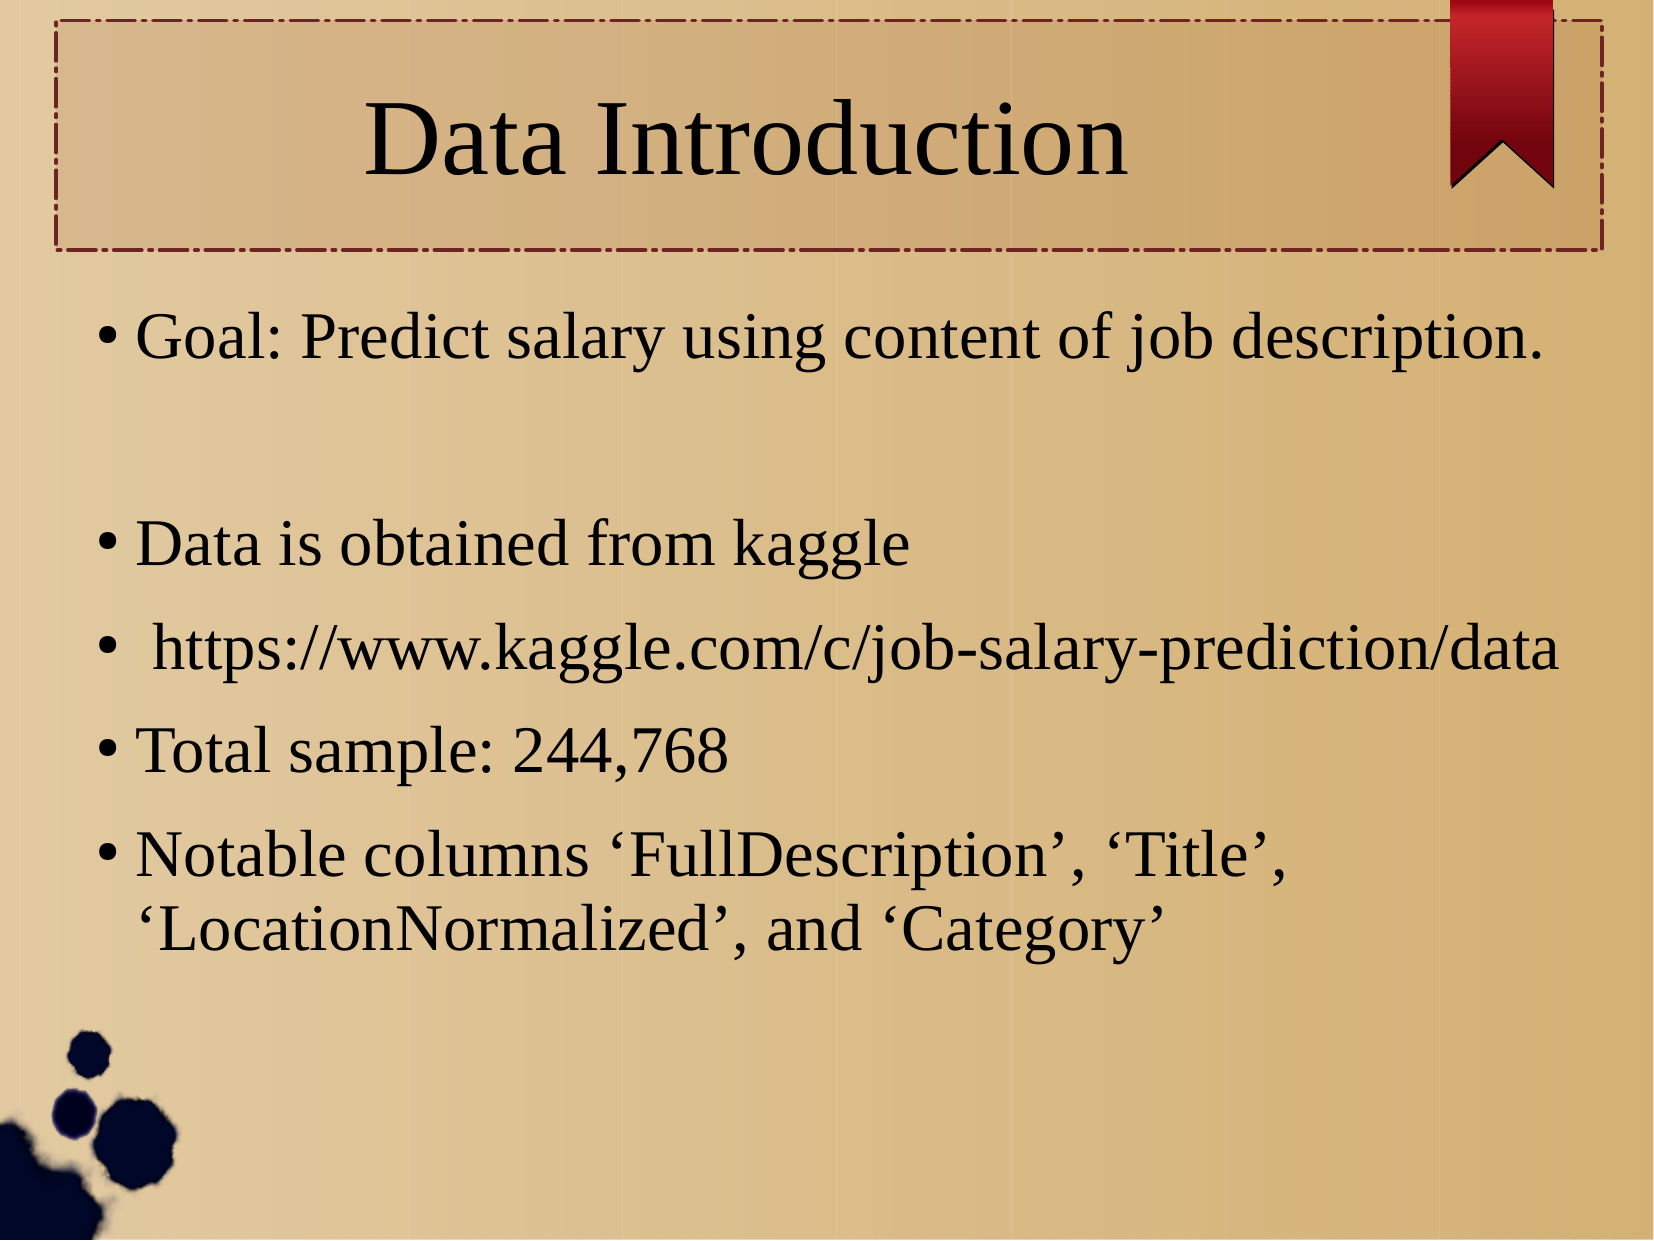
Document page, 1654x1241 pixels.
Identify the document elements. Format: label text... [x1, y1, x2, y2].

list Goal: Predict salary using content of job description. Data is obtained from kaggle https://www.kaggle.com/c/job-salary-prediction/data Total sample: 244,768 Notable columns ‘FullDescription’, ‘Title’, ‘LocationNormalized’, and ‘Category’ [82, 299, 1571, 1019]
title Data Introduction [82, 47, 1412, 229]
